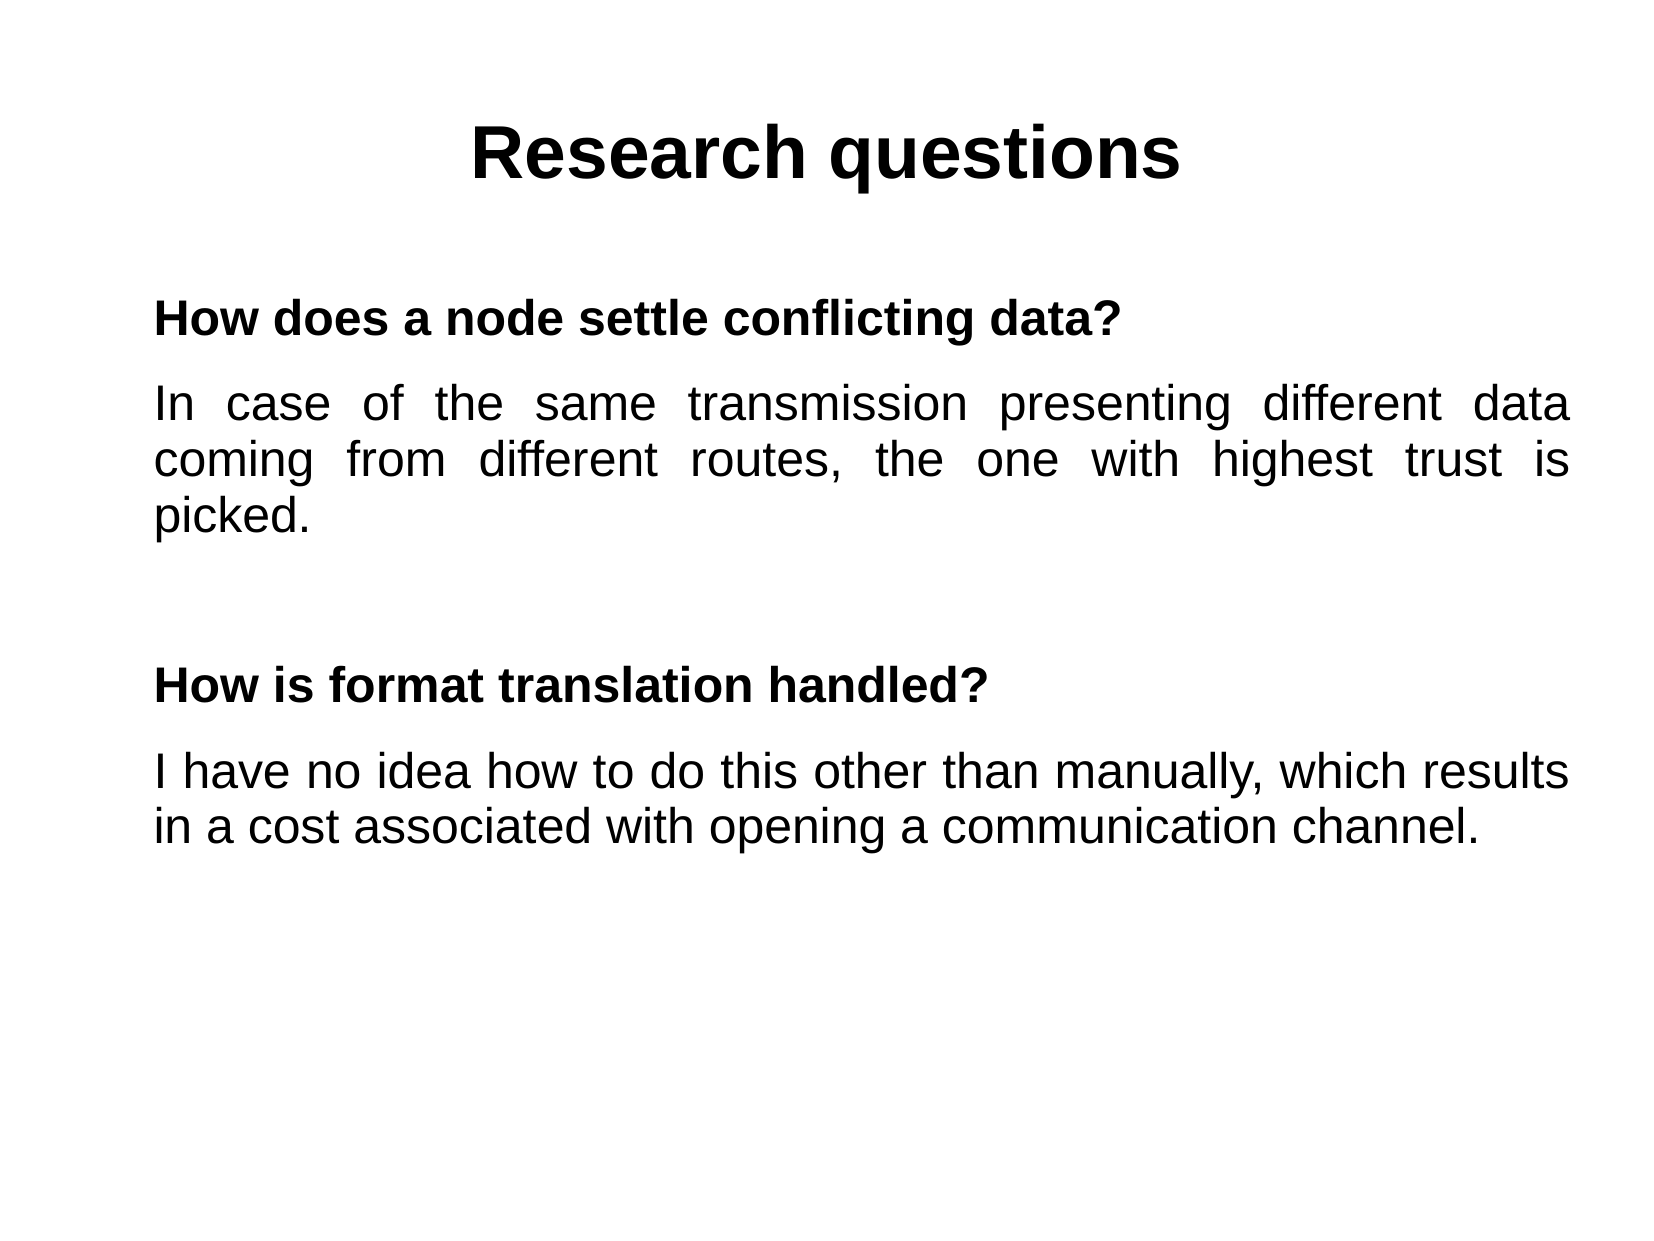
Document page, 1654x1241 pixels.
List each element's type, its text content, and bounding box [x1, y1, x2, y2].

title Research questions [82, 49, 1571, 257]
list How does a node settle conflicting data? In case of the same transmission presenting different data coming from different routes, the one with highest trust is picked. How is format translation handled? I have no idea how to do this other than manually, which results in a cost associated with opening a communication channel. [82, 290, 1571, 1109]
